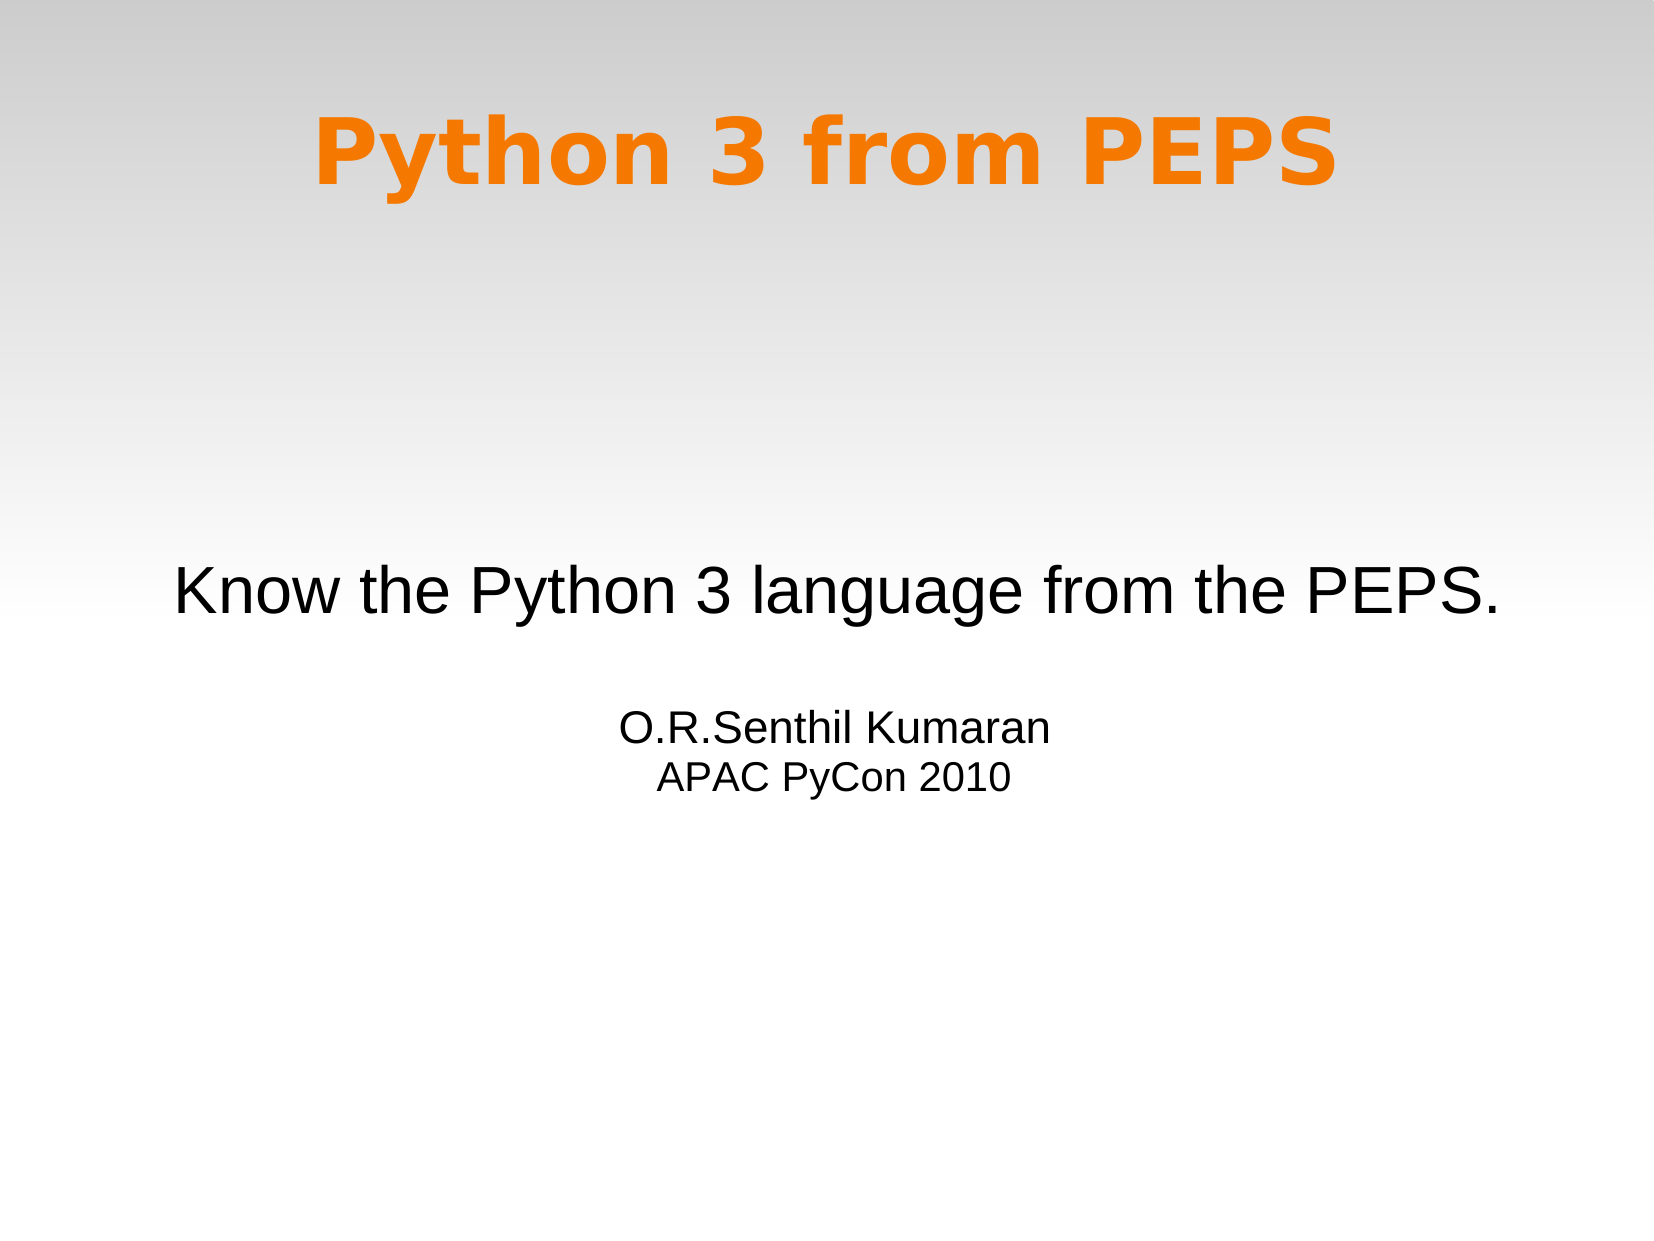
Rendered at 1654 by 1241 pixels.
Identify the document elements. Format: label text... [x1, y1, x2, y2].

subtitle Know the Python 3 language from the PEPS. O.R.Senthil Kumaran APAC PyCon 2010 [82, 290, 1571, 1109]
title Python 3 from PEPS [82, 49, 1571, 257]
